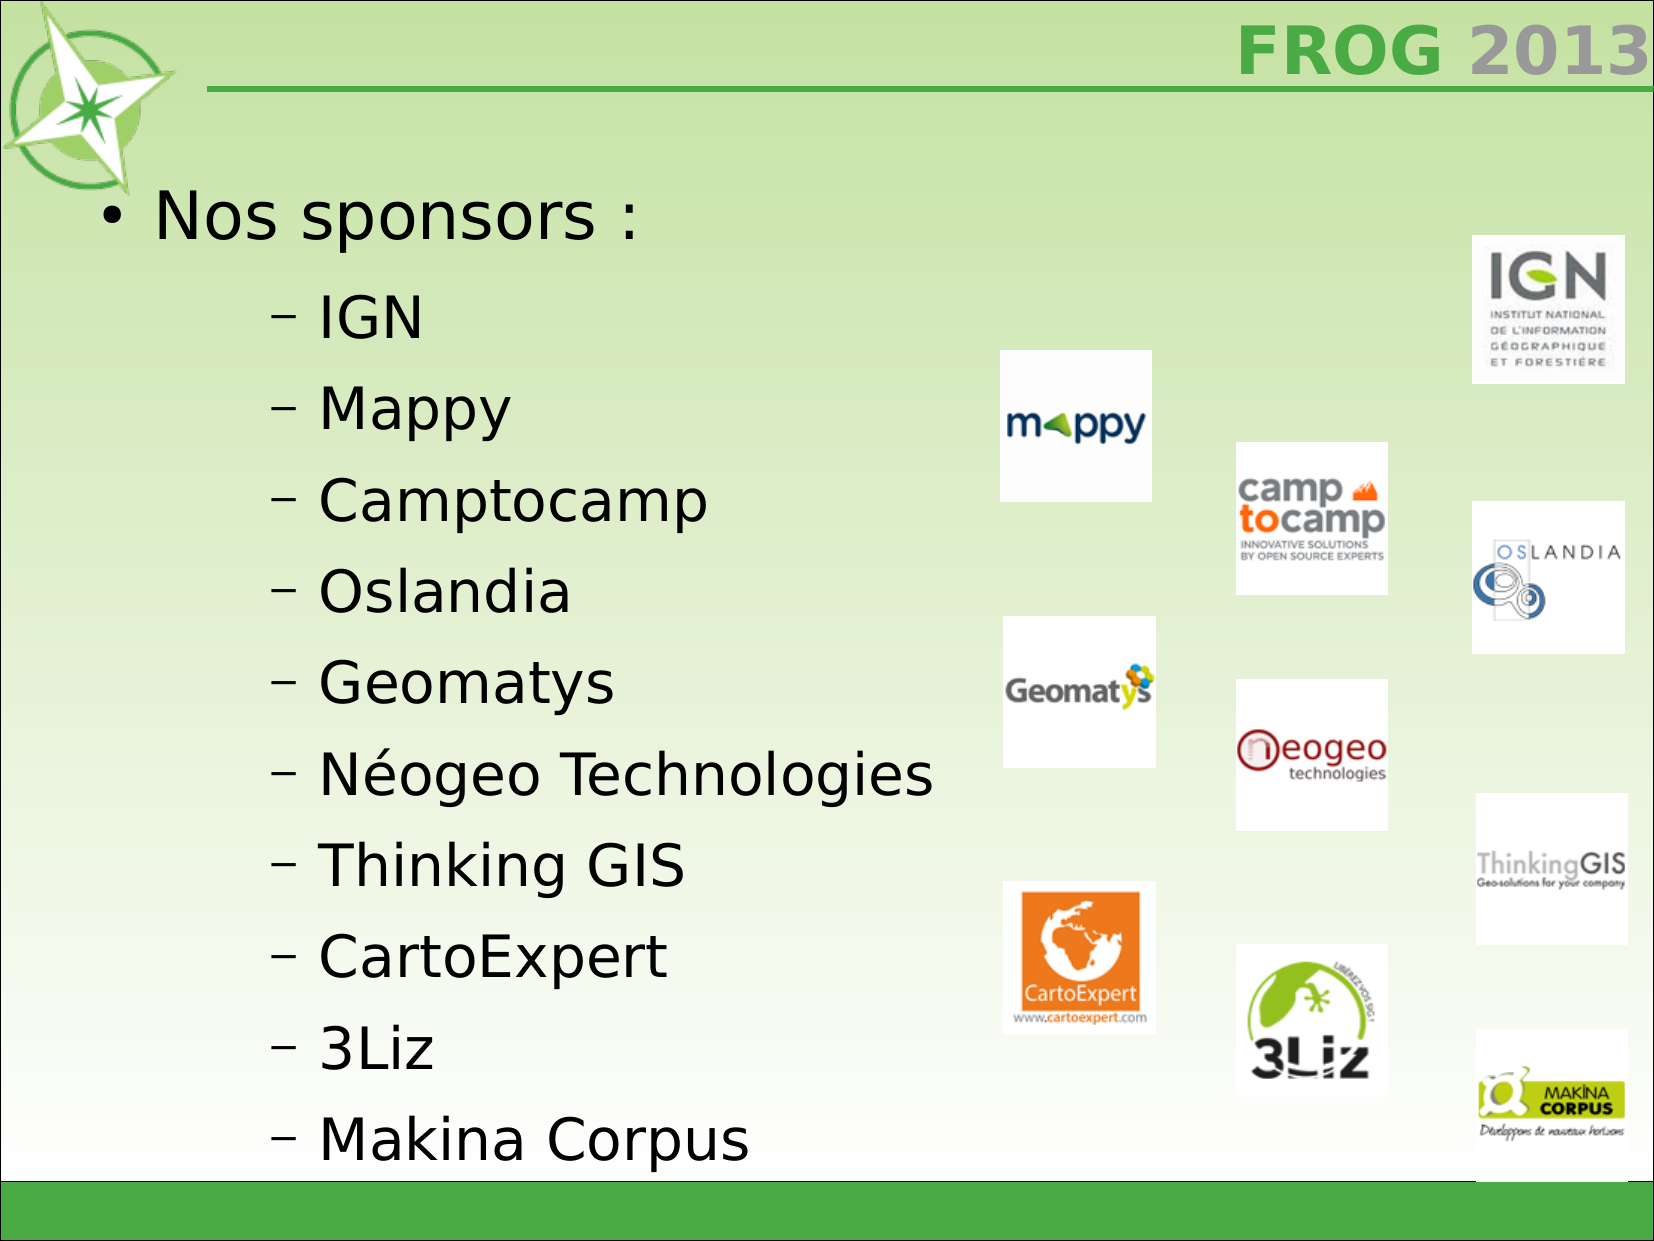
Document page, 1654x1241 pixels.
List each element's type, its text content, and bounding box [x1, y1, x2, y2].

picture [1472, 235, 1625, 384]
picture [2, 0, 178, 197]
picture [1003, 881, 1156, 1034]
picture [1003, 616, 1156, 768]
picture [1000, 350, 1152, 502]
picture [1472, 501, 1625, 654]
title FROG 2013 [165, 2, 1654, 101]
list Nos sponsors : IGN Mappy Camptocamp Oslandia Geomatys Néogeo Technologies Thinking GIS CartoExpert 3Liz Makina Corpus [82, 177, 1571, 1175]
picture [1236, 442, 1388, 595]
picture [1476, 1029, 1628, 1182]
picture [1476, 793, 1628, 945]
picture [1236, 944, 1388, 1097]
picture [1236, 679, 1388, 831]
